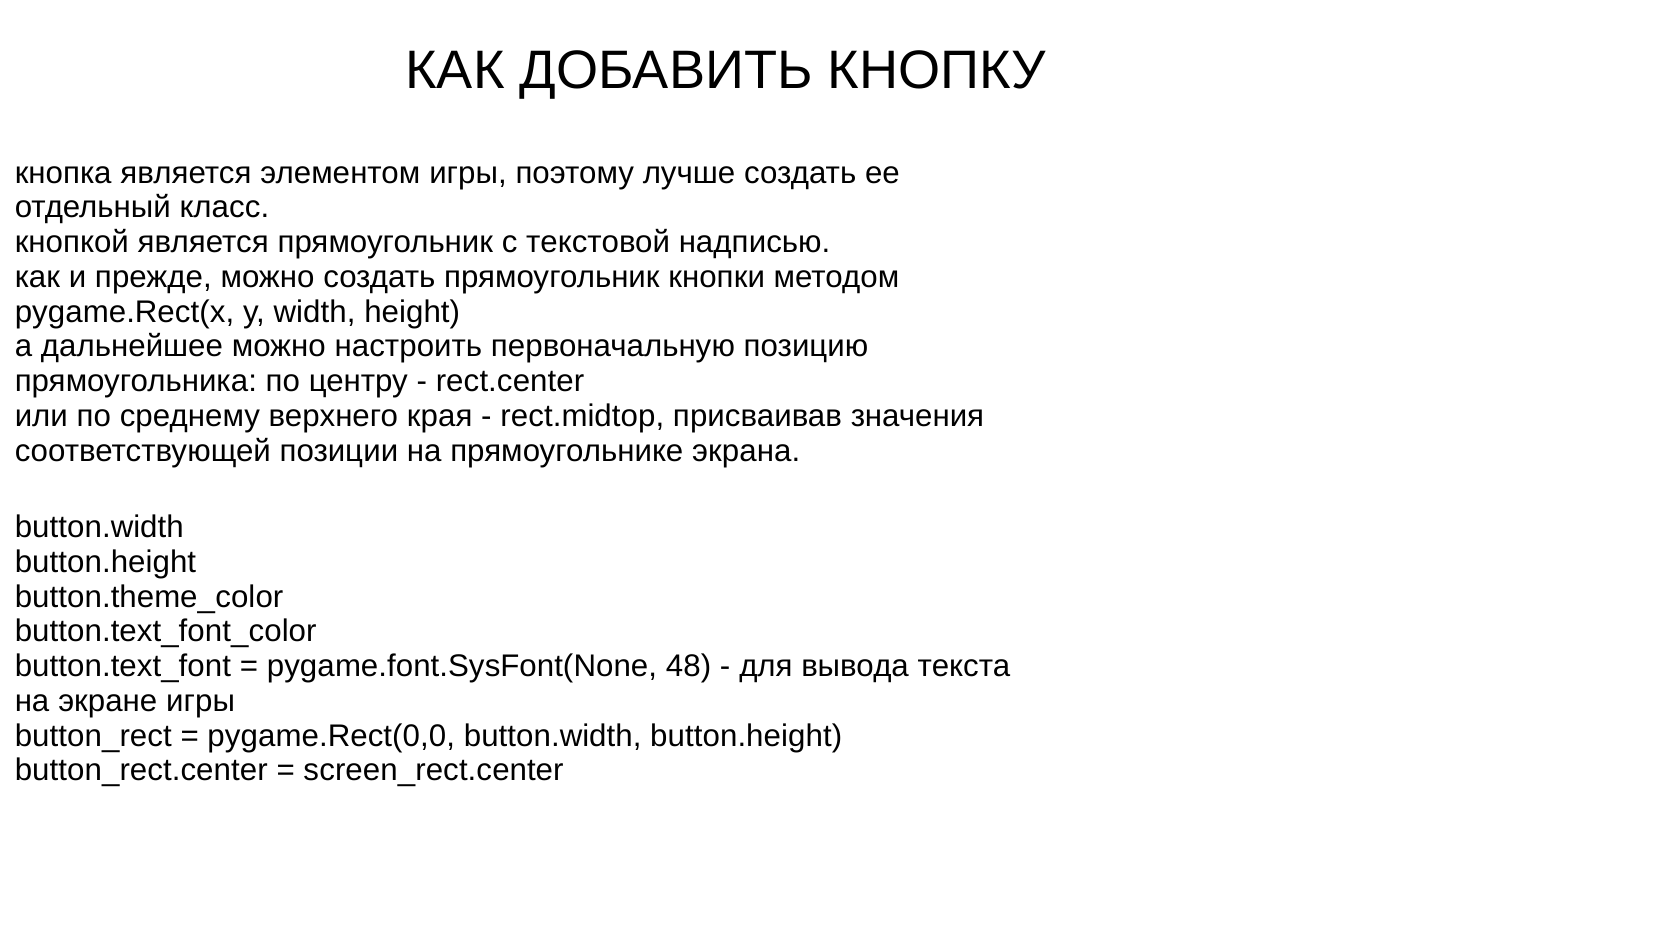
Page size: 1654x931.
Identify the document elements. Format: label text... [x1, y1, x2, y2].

text_box кнопка является элементом игры, поэтому лучше создать ее отдельный класс. кнопкой является прямоугольник с текстовой надписью. как и прежде, можно создать прямоугольник кнопки методом pygame.Rect(x, y, width, height) а дальнейшее можно настроить первоначальную позицию прямоугольника: по центру - rect.center или по среднему верхнего края - rect.midtop, присваивав значения соответствующей позиции на прямоугольнике экрана. button.width button.height button.theme_color button.text_font_color button.text_font = pygame.font.SysFont(None, 48) - для вывода текста на экране игры button_rect = pygame.Rect(0,0, button.width, button.height) button_rect.center = screen_rect.center [0, 147, 1063, 931]
title КАК ДОБАВИТЬ КНОПКУ [206, 29, 1247, 111]
